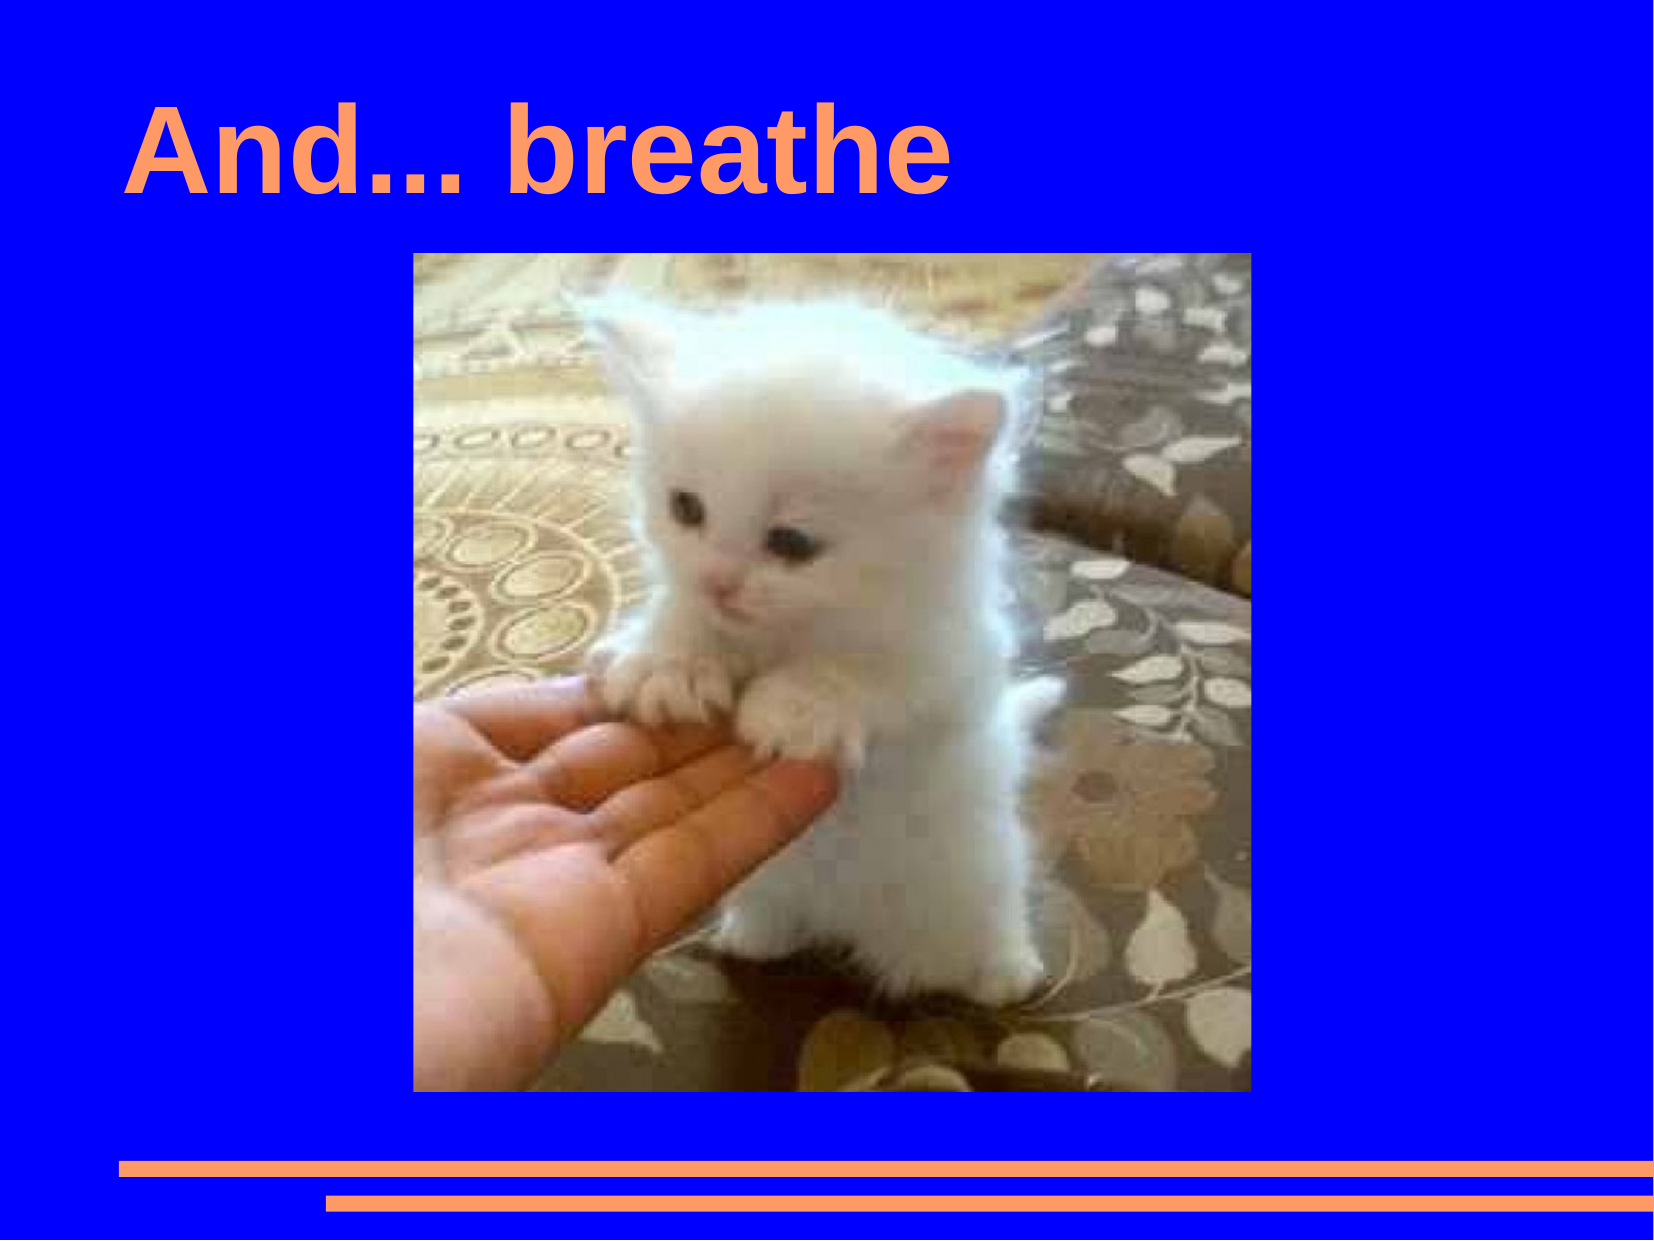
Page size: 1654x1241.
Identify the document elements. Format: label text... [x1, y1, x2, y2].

title And... breathe [121, 46, 1534, 254]
picture [413, 253, 1252, 1092]
